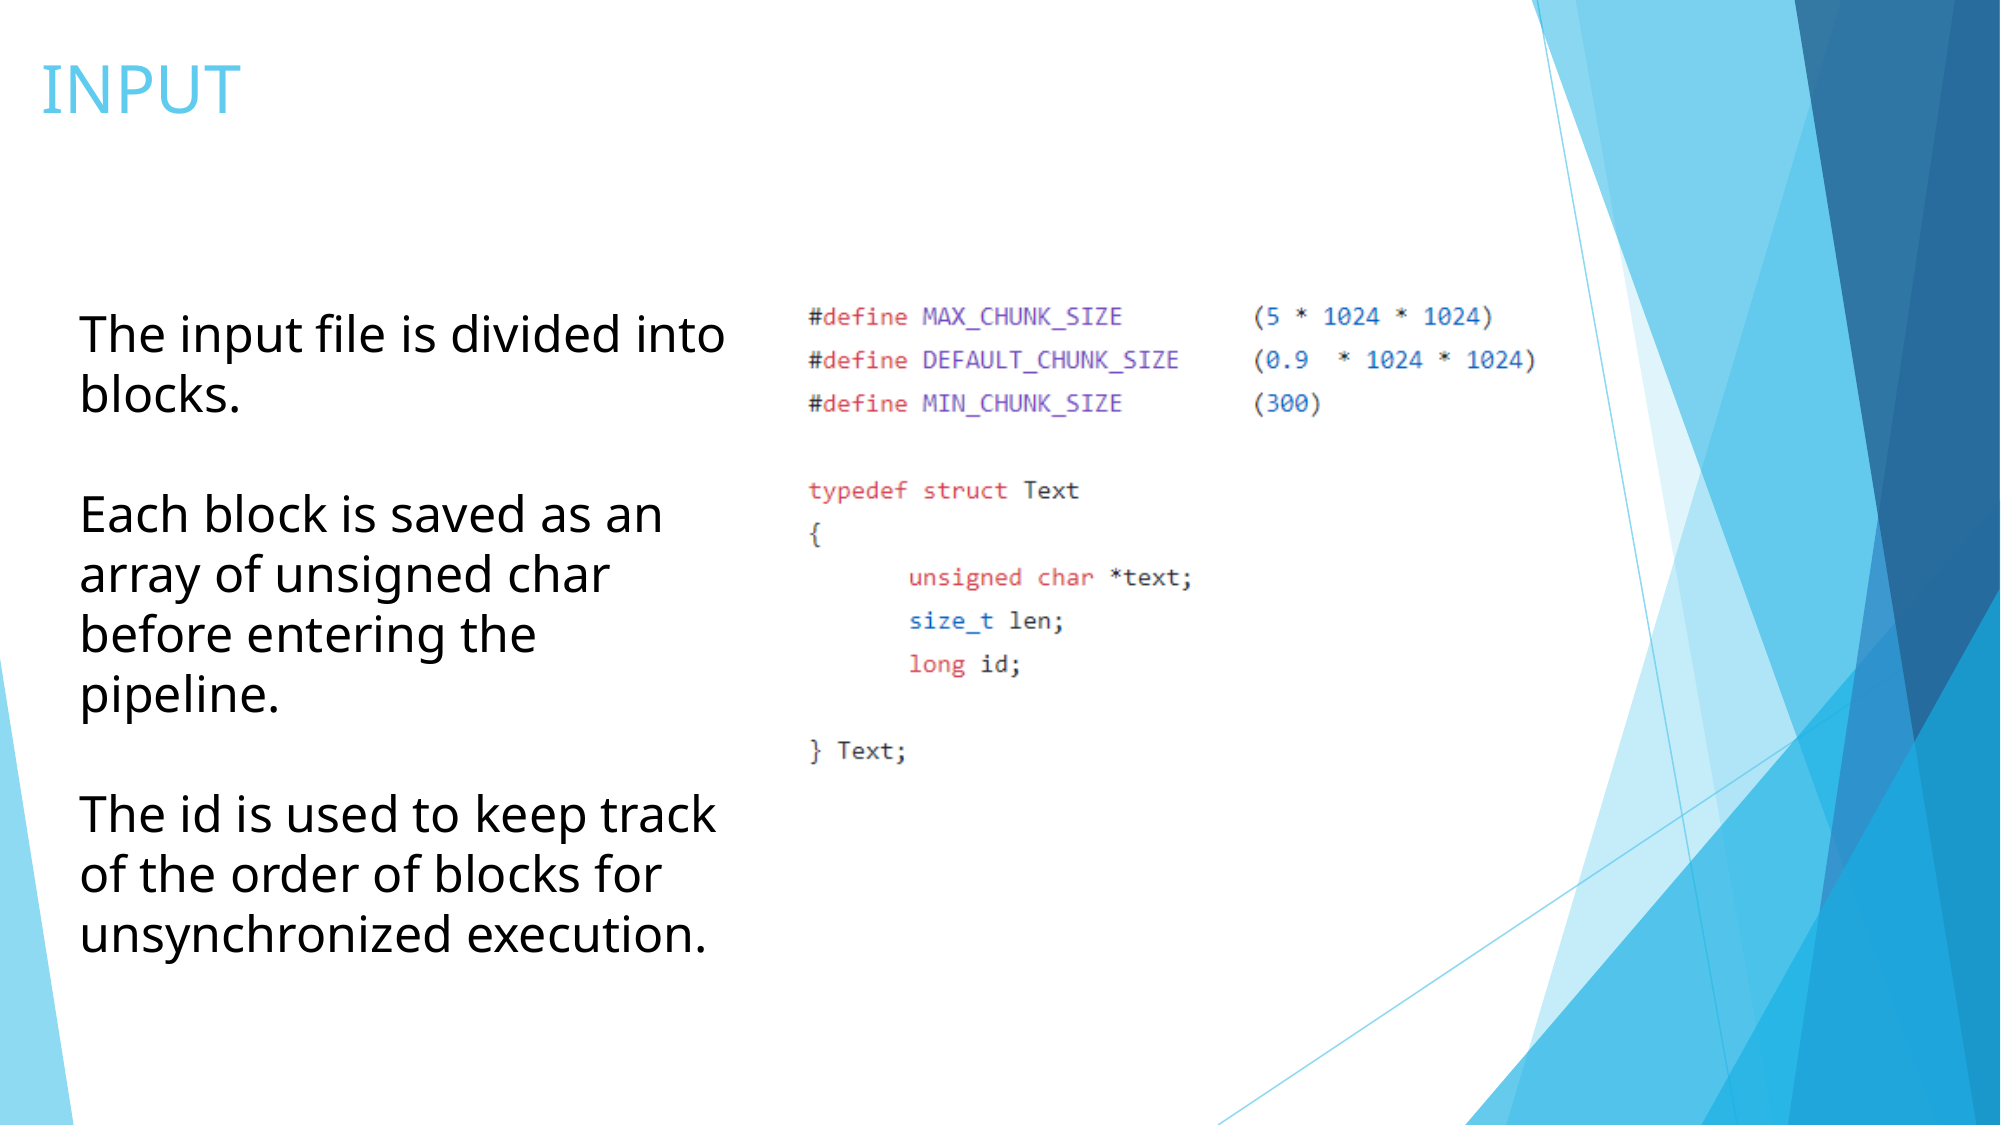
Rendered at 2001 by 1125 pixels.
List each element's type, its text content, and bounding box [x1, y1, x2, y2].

text_box The input file is divided into blocks. Each block is saved as an array of unsigned char before entering the pipeline. The id is used to keep track of the order of blocks for unsynchronized execution. [64, 294, 767, 916]
title INPUT [26, 38, 1438, 140]
picture [793, 294, 1549, 787]
